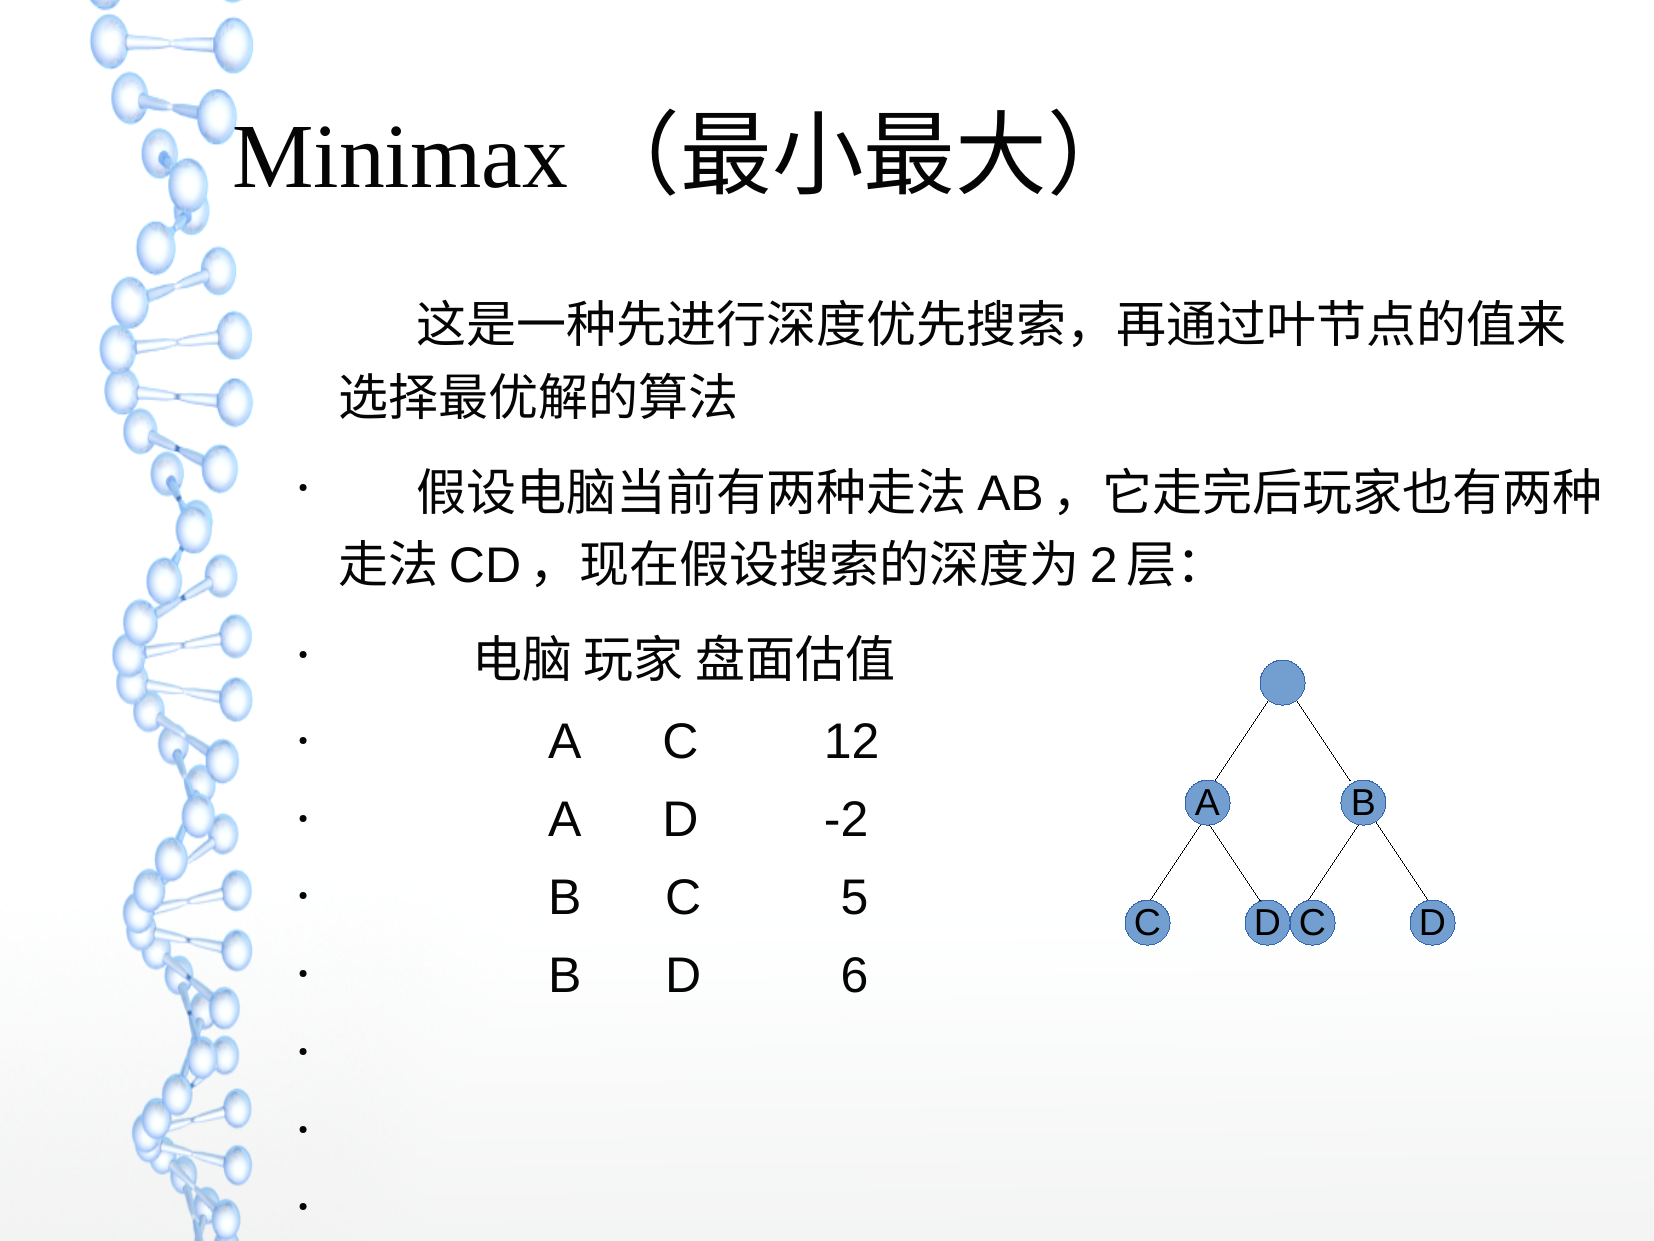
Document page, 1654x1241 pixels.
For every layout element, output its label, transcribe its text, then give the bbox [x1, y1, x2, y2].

text_box [1260, 660, 1306, 706]
picture [0, 0, 1654, 1241]
text_box A [1185, 780, 1231, 826]
text_box D [1245, 900, 1290, 946]
title Minimax（最小最大） [21, 45, 1351, 250]
text_box C [1125, 900, 1171, 946]
text_box C [1290, 900, 1336, 946]
text_box B [1340, 780, 1386, 826]
list 这是一种先进行深度优先搜索，再通过叶节点的值来选择最优解的算法 假设电脑当前有两种走法AB，它走完后玩家也有两种走法CD，现在假设搜索的深度为2层： 电脑 玩家 盘面估值 A C 12 A D -2 B C 5 B D 6 [285, 285, 1614, 1005]
text_box D [1410, 900, 1456, 946]
